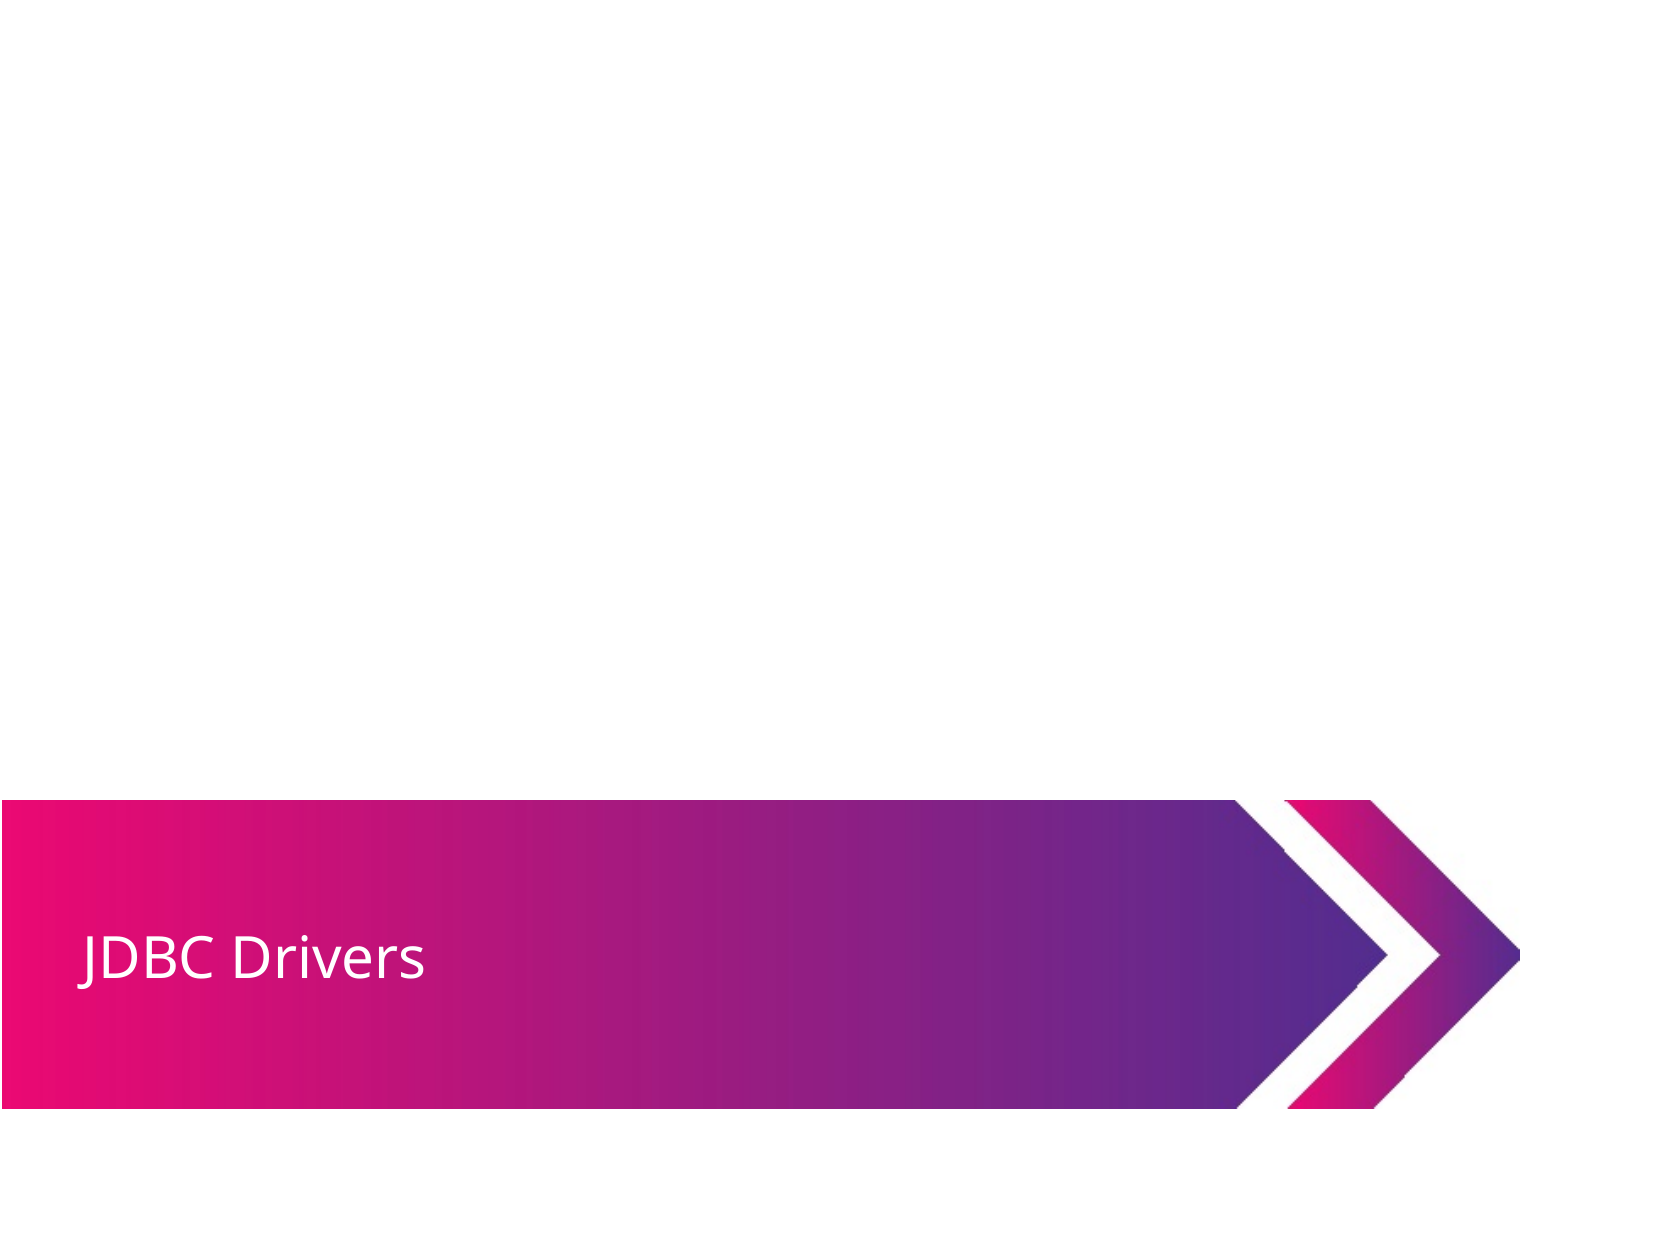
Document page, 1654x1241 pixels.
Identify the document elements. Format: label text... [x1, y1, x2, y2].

picture [2, 800, 1520, 1109]
title JDBC Drivers [82, 852, 1396, 1060]
